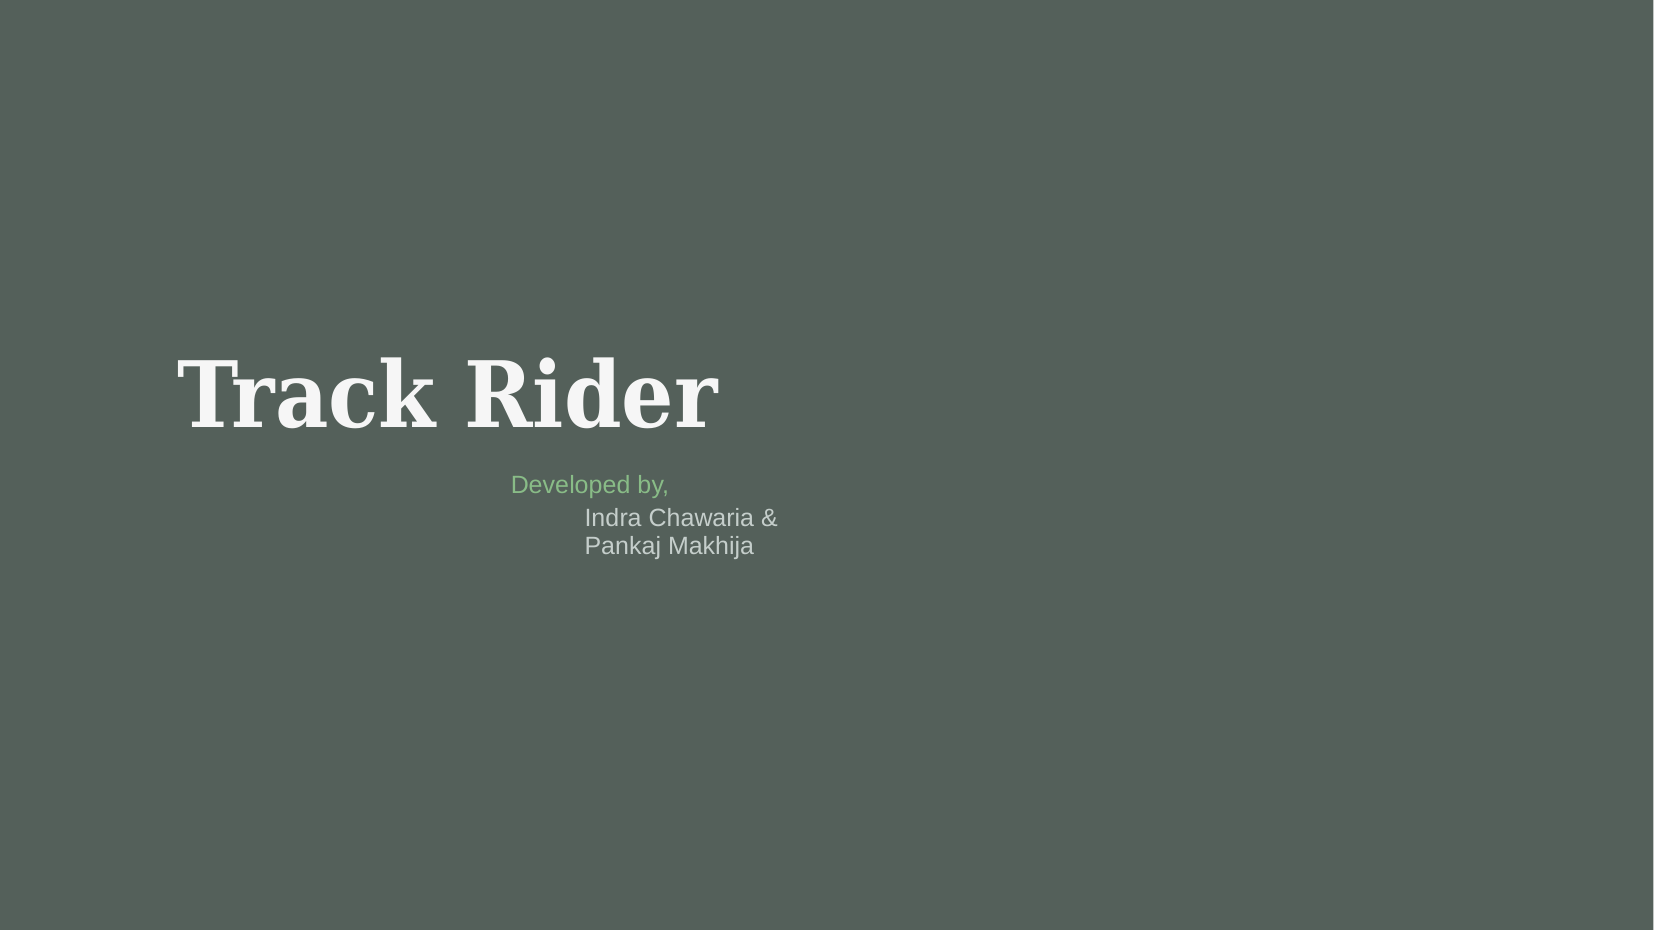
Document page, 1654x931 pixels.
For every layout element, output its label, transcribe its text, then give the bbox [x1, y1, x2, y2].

title Track Rider [177, 340, 1654, 449]
text_box Developed by, Indra Chawaria & Pankaj Makhija [496, 459, 1040, 567]
